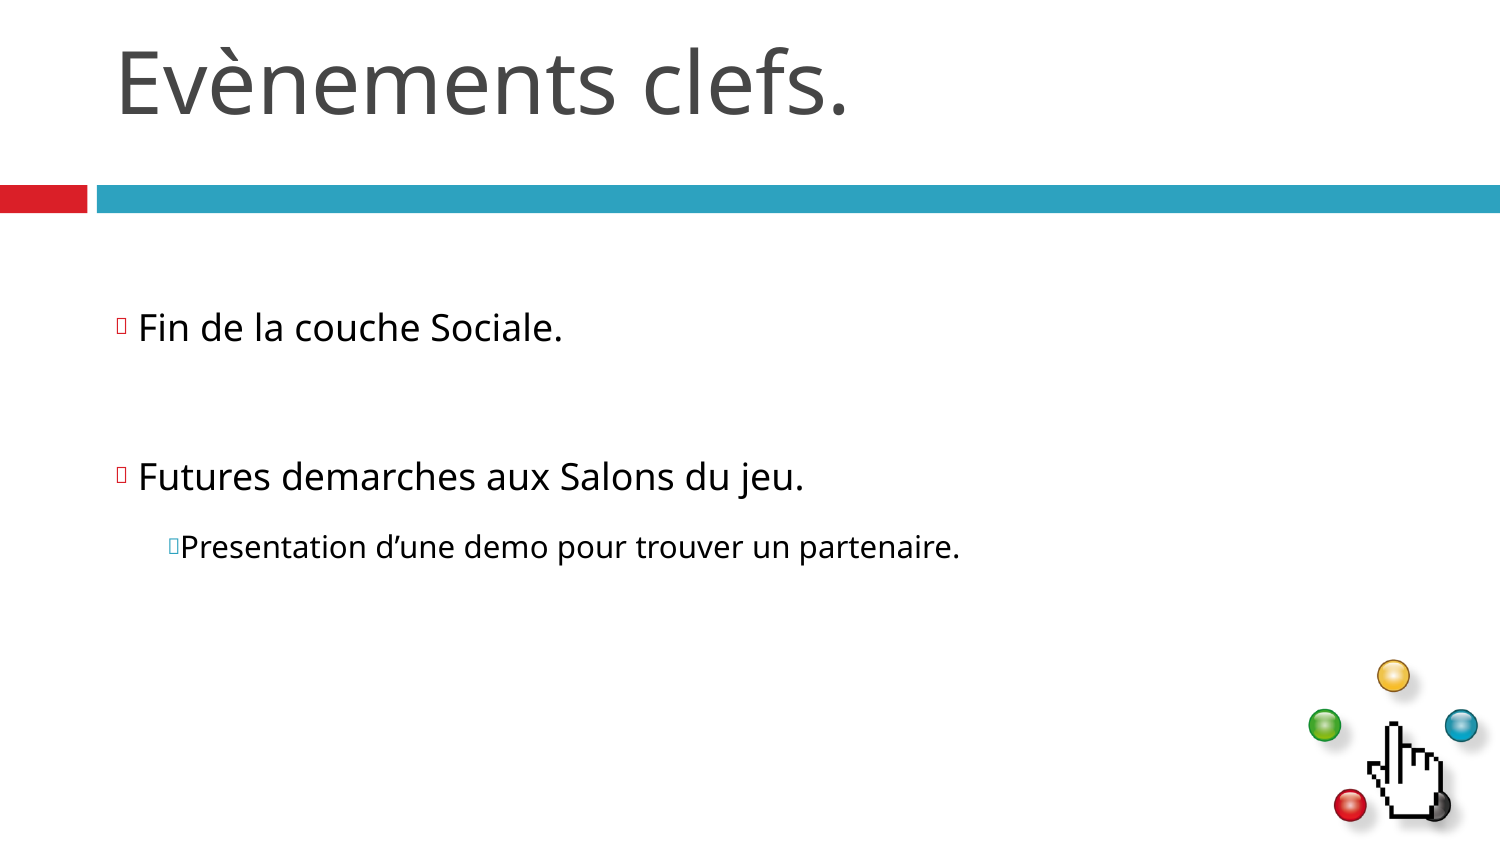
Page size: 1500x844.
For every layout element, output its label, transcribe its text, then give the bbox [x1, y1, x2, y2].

title Evènements clefs. [99, 19, 1438, 185]
picture [1307, 658, 1500, 844]
list Fin de la couche Sociale. Futures demarches aux Salons du jeu. Presentation d’une demo pour trouver un partenaire. [99, 221, 1447, 812]
